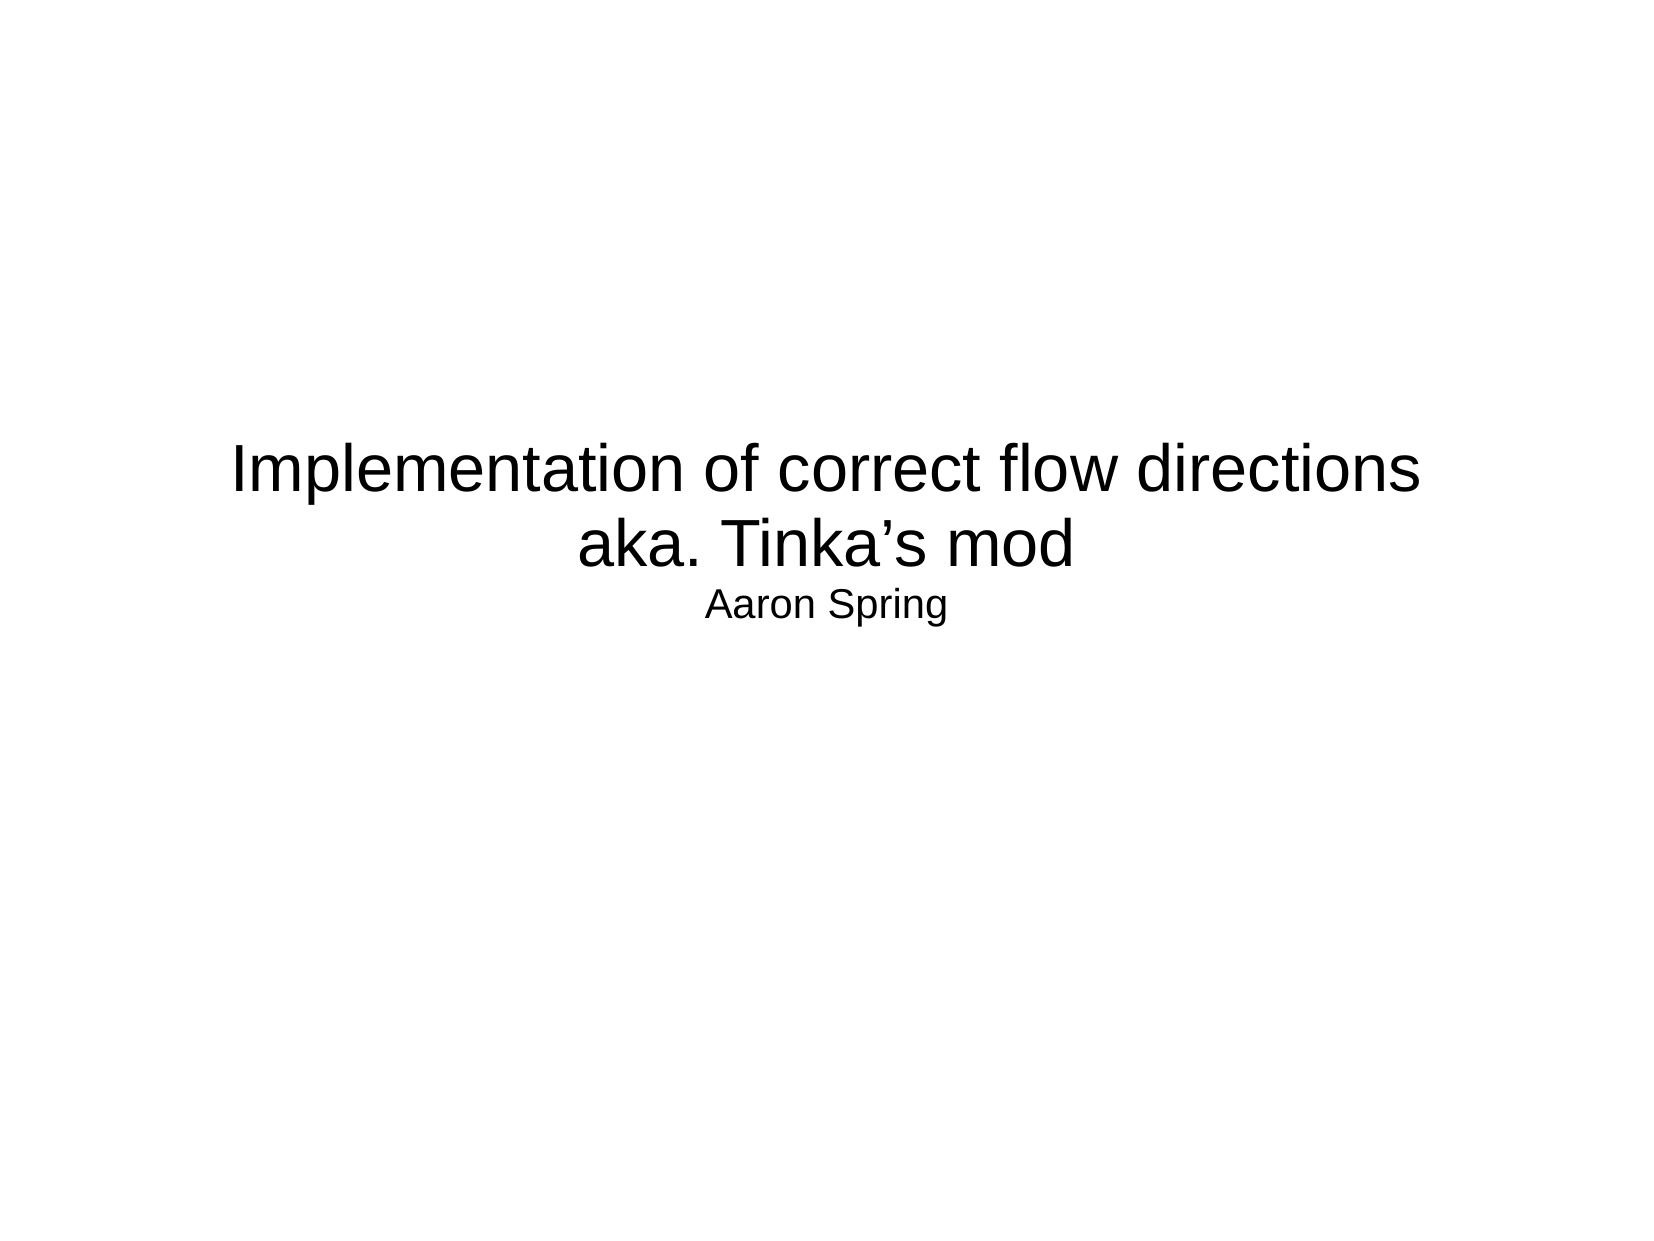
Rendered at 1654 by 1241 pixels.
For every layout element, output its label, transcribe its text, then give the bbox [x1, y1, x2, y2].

subtitle Implementation of correct flow directions aka. Tinka’s mod Aaron Spring [82, 49, 1571, 1010]
